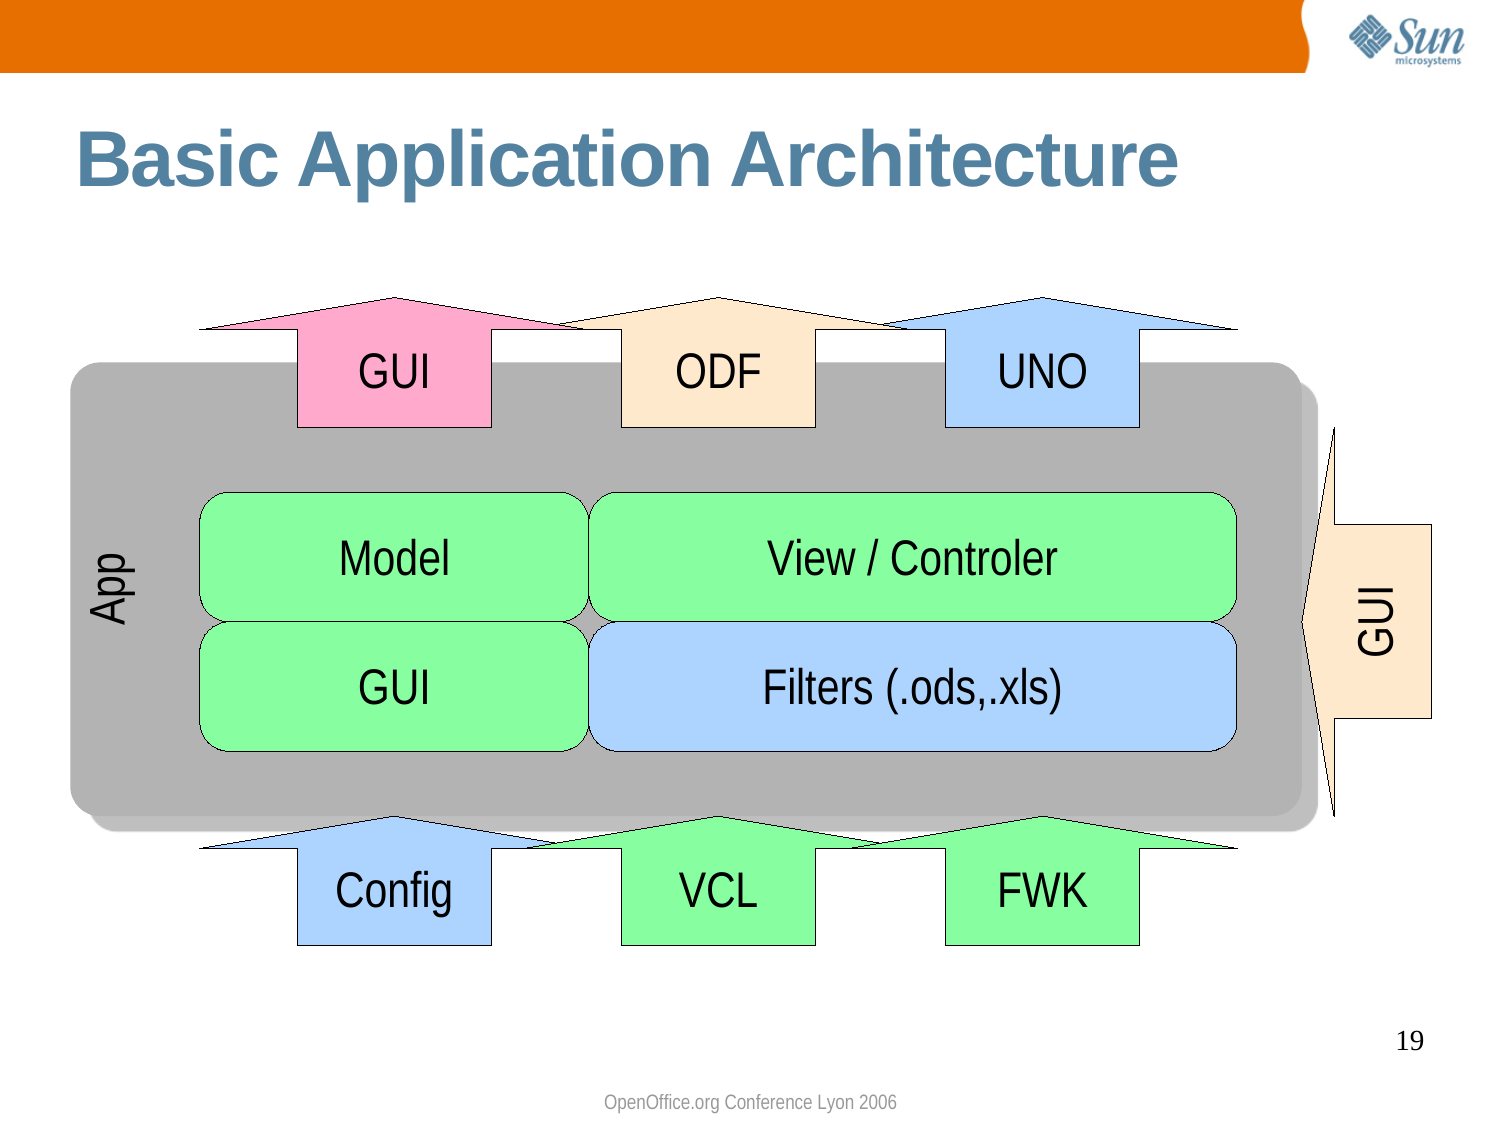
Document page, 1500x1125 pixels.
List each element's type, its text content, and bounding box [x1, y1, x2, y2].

text_box App [70, 362, 1302, 817]
text_box GUI [199, 297, 589, 428]
text_box Filters (.ods,.xls) [588, 621, 1237, 752]
title Basic Application Architecture [75, 123, 1437, 227]
text_box GUI [199, 621, 589, 752]
text_box Config [199, 816, 556, 946]
text_box GUI [1301, 427, 1432, 817]
text_box FWK [848, 816, 1238, 946]
text_box Model [199, 492, 589, 622]
text_box VCL [523, 816, 880, 946]
text_box UNO [883, 297, 1238, 428]
picture [0, 0, 1500, 73]
text_box View / Controler [589, 492, 1237, 622]
text_box ODF [559, 297, 913, 428]
